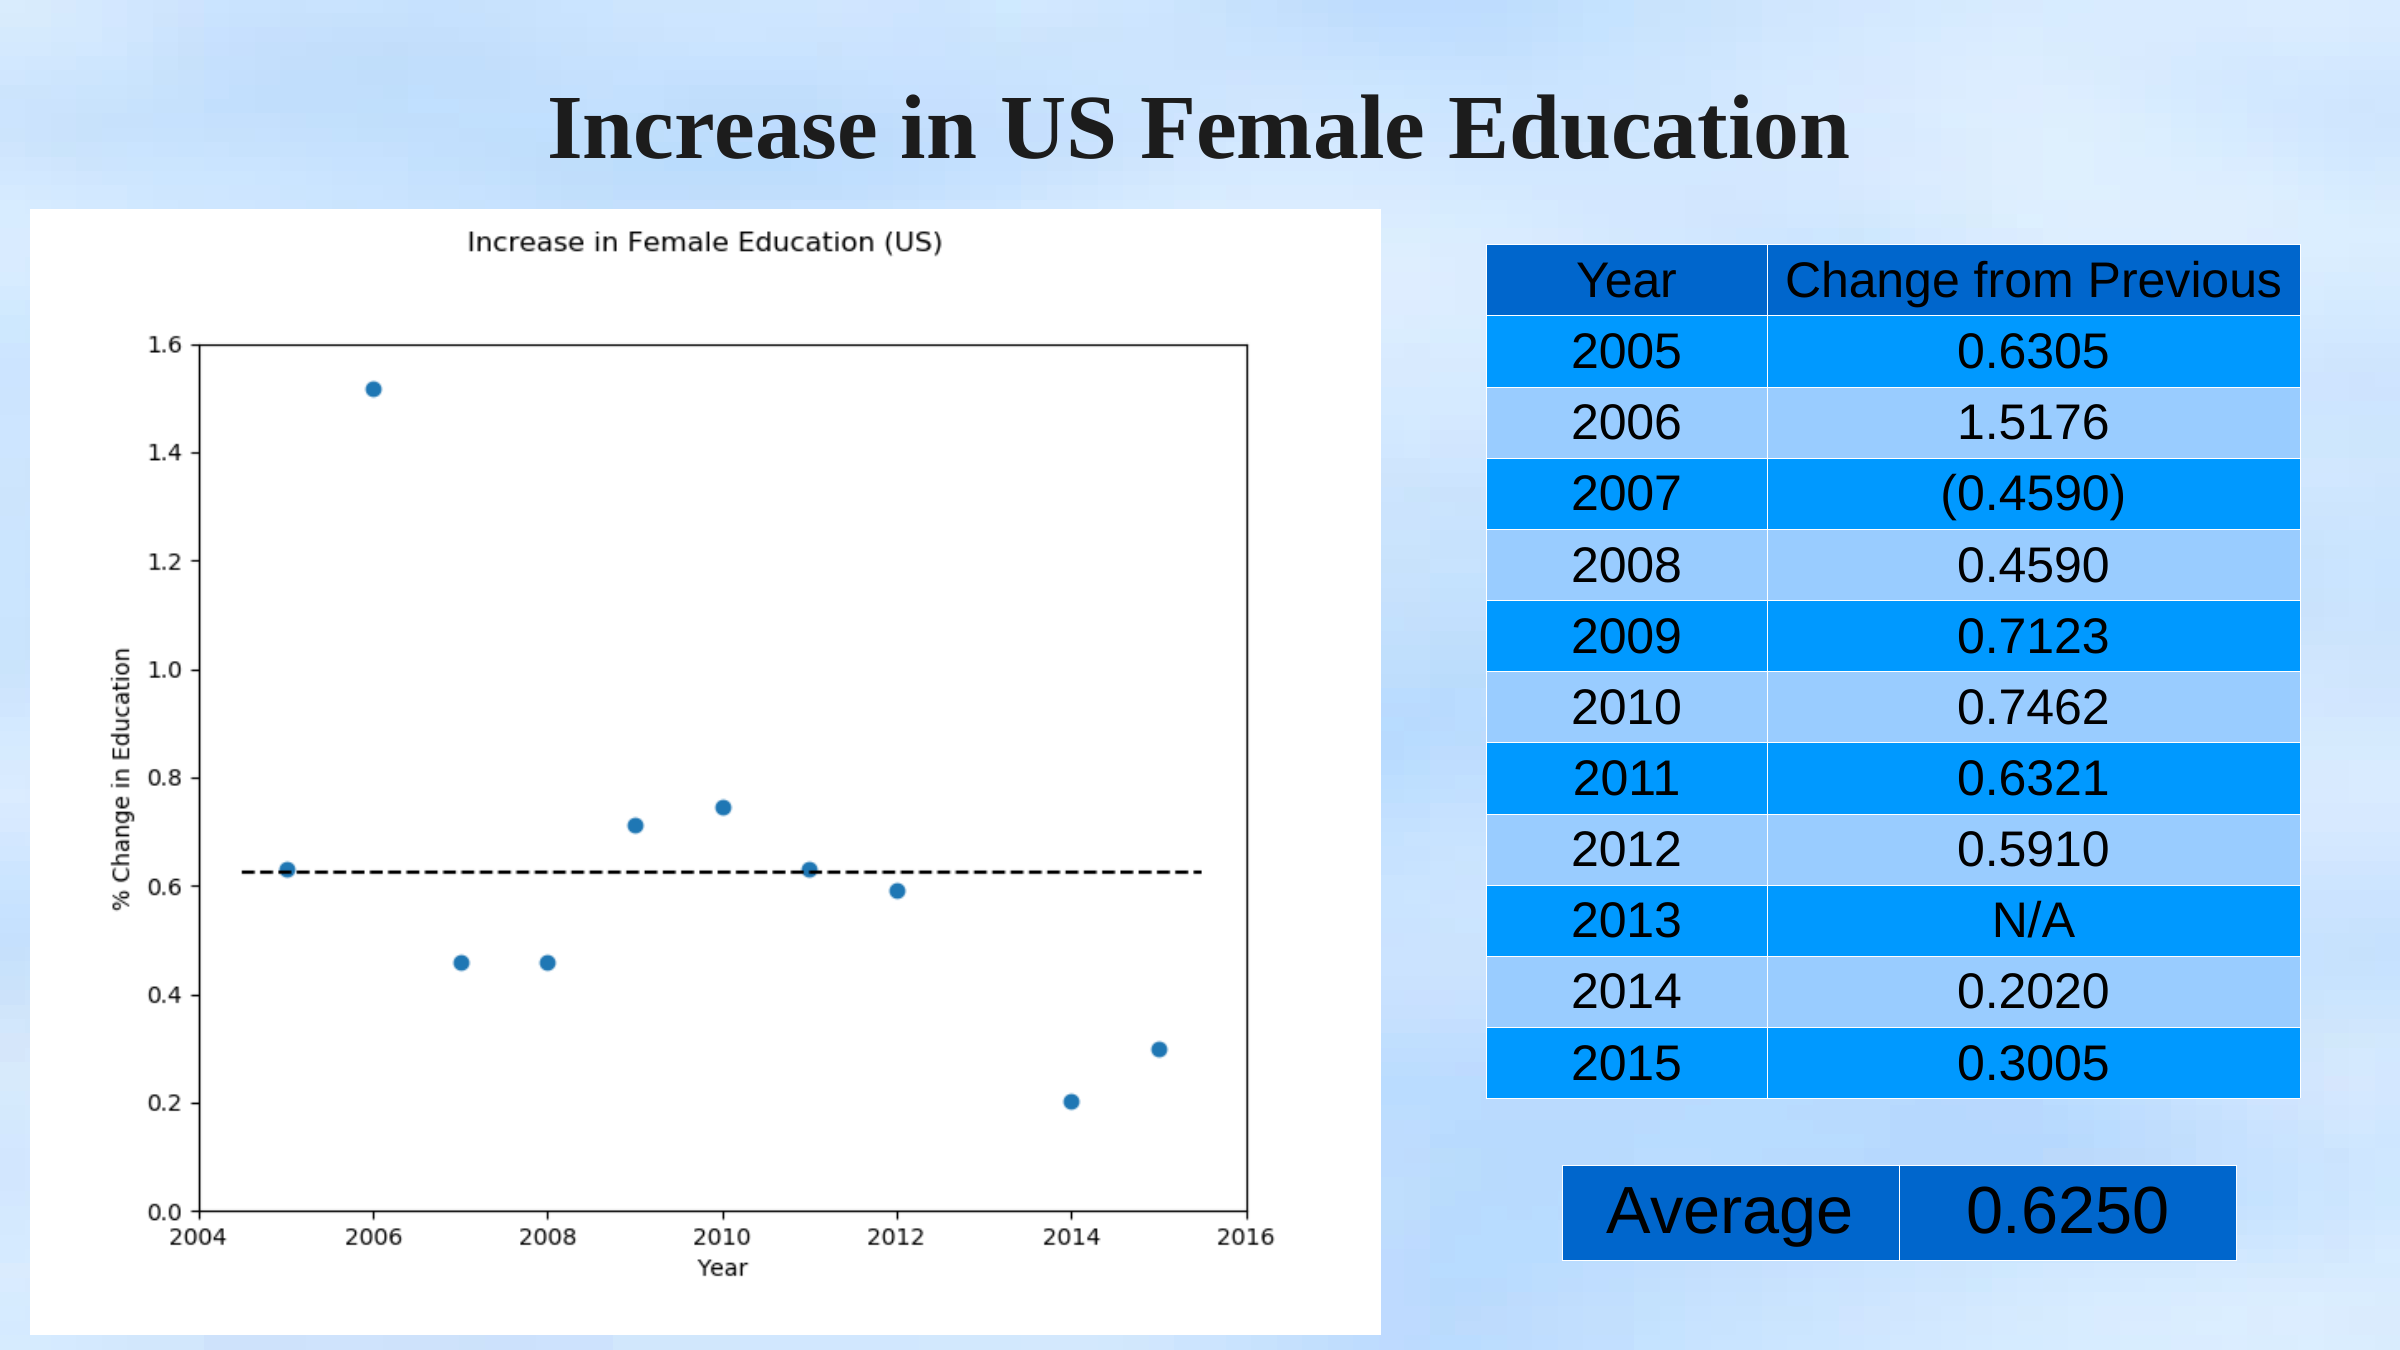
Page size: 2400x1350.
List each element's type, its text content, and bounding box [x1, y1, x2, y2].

table_cell 0.7462 [1768, 672, 2300, 742]
table_cell 2014 [1487, 957, 1767, 1027]
table_cell 0.6305 [1768, 316, 2300, 387]
table_cell 2010 [1487, 672, 1767, 742]
table_cell 2011 [1487, 743, 1767, 814]
picture [0, 0, 2400, 1350]
table_cell 2012 [1487, 815, 1767, 885]
title Increase in US Female Education [120, 14, 2281, 241]
table_cell 2005 [1487, 316, 1767, 387]
table_cell 2008 [1487, 530, 1767, 600]
table_cell N/A [1768, 886, 2300, 956]
table_cell 0.7123 [1768, 601, 2300, 671]
table_cell 2013 [1487, 886, 1767, 956]
table_cell 2009 [1487, 601, 1767, 671]
table_header Average [1563, 1166, 1899, 1260]
table_cell (0.4590) [1768, 459, 2300, 529]
table_cell 2015 [1487, 1028, 1767, 1098]
table_cell 0.5910 [1768, 815, 2300, 885]
table_header Year [1487, 245, 1767, 315]
table_cell 1.5176 [1768, 388, 2300, 458]
table_cell 0.3005 [1768, 1028, 2300, 1098]
table_header Change from Previous [1768, 245, 2300, 315]
table_cell 0.2020 [1768, 957, 2300, 1027]
table_cell 2007 [1487, 459, 1767, 529]
table_cell 0.4590 [1768, 530, 2300, 600]
table_header 0.6250 [1900, 1166, 2236, 1260]
table_cell 2006 [1487, 388, 1767, 458]
table_cell 0.6321 [1768, 743, 2300, 814]
